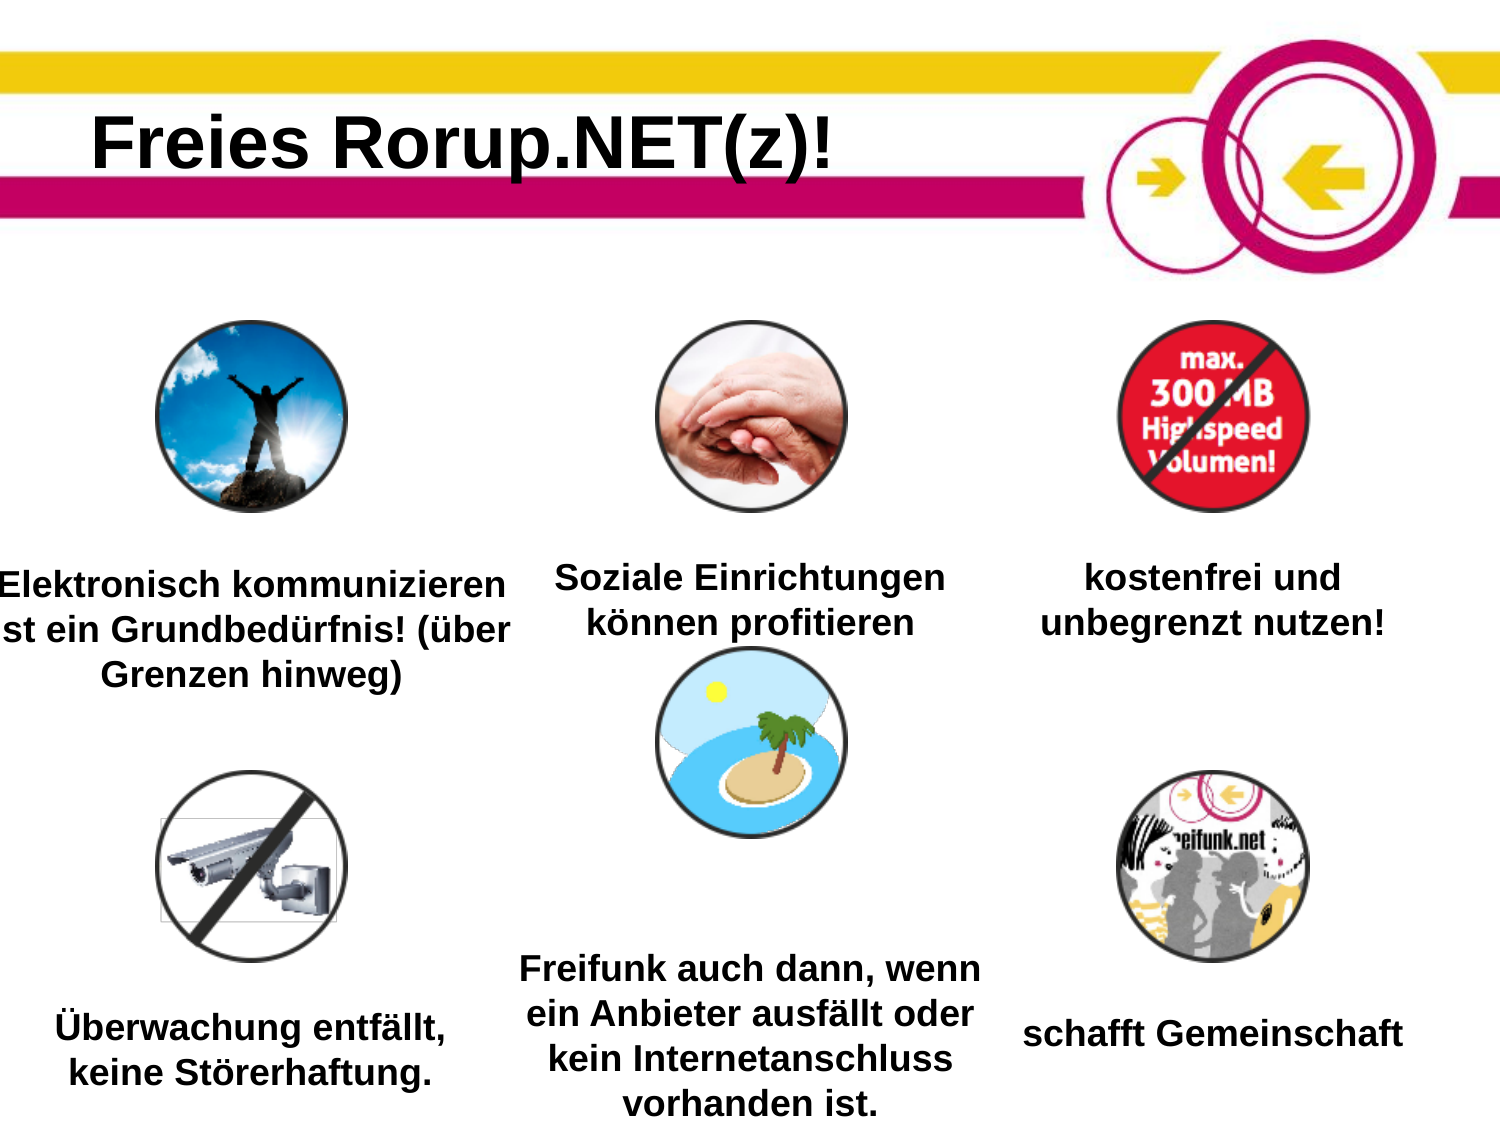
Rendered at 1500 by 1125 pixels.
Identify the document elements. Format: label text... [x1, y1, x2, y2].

text_box kostenfrei und unbegrenzt nutzen! [993, 538, 1433, 625]
picture [1116, 770, 1310, 963]
text_box Freifunk auch dann, wenn ein Anbieter ausfällt oder kein Internetanschluss vorhanden ist. [496, 929, 1005, 1016]
text_box Freies Rorup.NET(z)! [75, 11, 1425, 200]
picture [655, 646, 848, 839]
picture [1073, 320, 1353, 513]
text_box Überwachung entfällt, keine Störerhaftung. [31, 988, 470, 1075]
text_box Soziale Einrichtungen können profitieren [531, 538, 970, 625]
picture [155, 320, 348, 513]
picture [655, 320, 848, 513]
text_box Elektronisch kommunizieren ist ein Grundbedürfnis! (über Grenzen hinweg) [0, 525, 531, 731]
picture [155, 770, 348, 963]
text_box schafft Gemeinschaft [959, 988, 1468, 1075]
